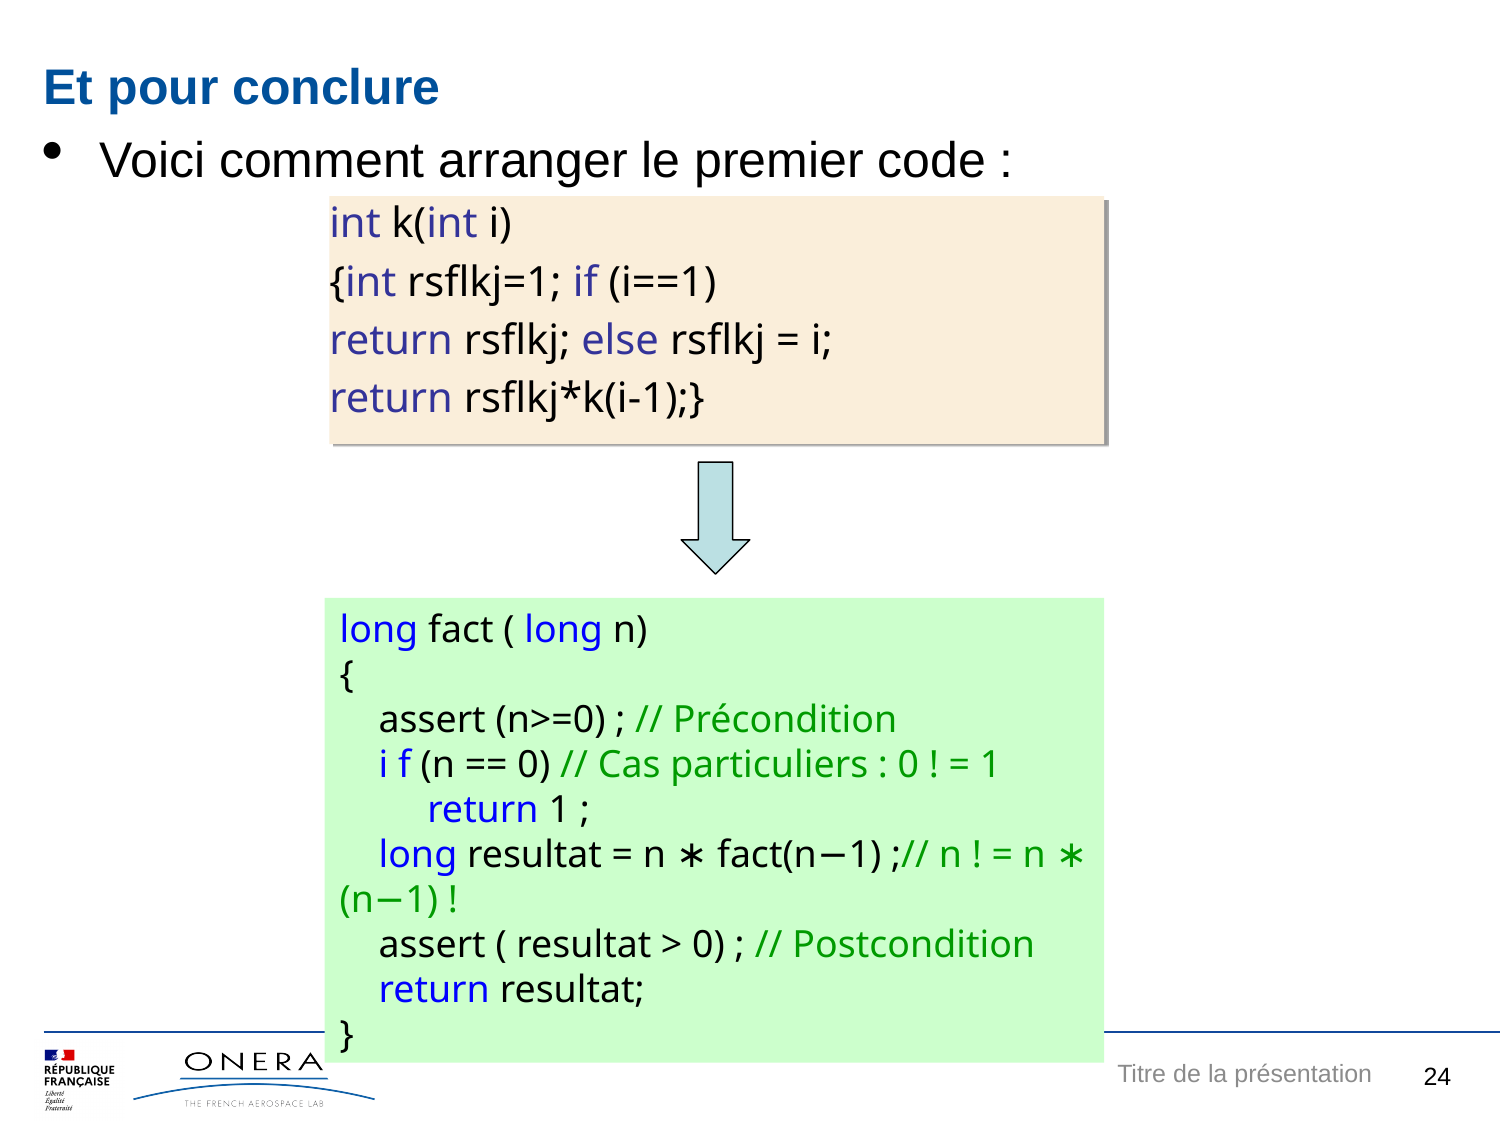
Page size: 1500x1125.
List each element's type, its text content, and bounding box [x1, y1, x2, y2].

text_box [681, 462, 750, 575]
text_box <numéro> [1374, 1025, 1500, 1125]
text_box Et pour conclure [43, 0, 1486, 169]
text_box long fact ( long n) { assert (n>=0) ; // Précondition i f (n == 0) // Cas particuliers : 0 ! = 1 return 1 ; long resultat = n ∗ fact(n−1) ;// n ! = n ∗ (n−1) ! assert ( resultat > 0) ; // Postcondition return resultat; } [324, 597, 1105, 1063]
text_box Titre de la présentation [466, 1042, 1388, 1103]
text_box int k(int i) {int rsflkj=1; if (i==1) return rsflkj; else rsflkj = i; return rsflkj*k(i-1);} [329, 196, 1105, 445]
picture [34, 1039, 125, 1121]
text_box Voici comment arranger le premier code : [43, 126, 1319, 222]
picture [133, 1052, 375, 1107]
